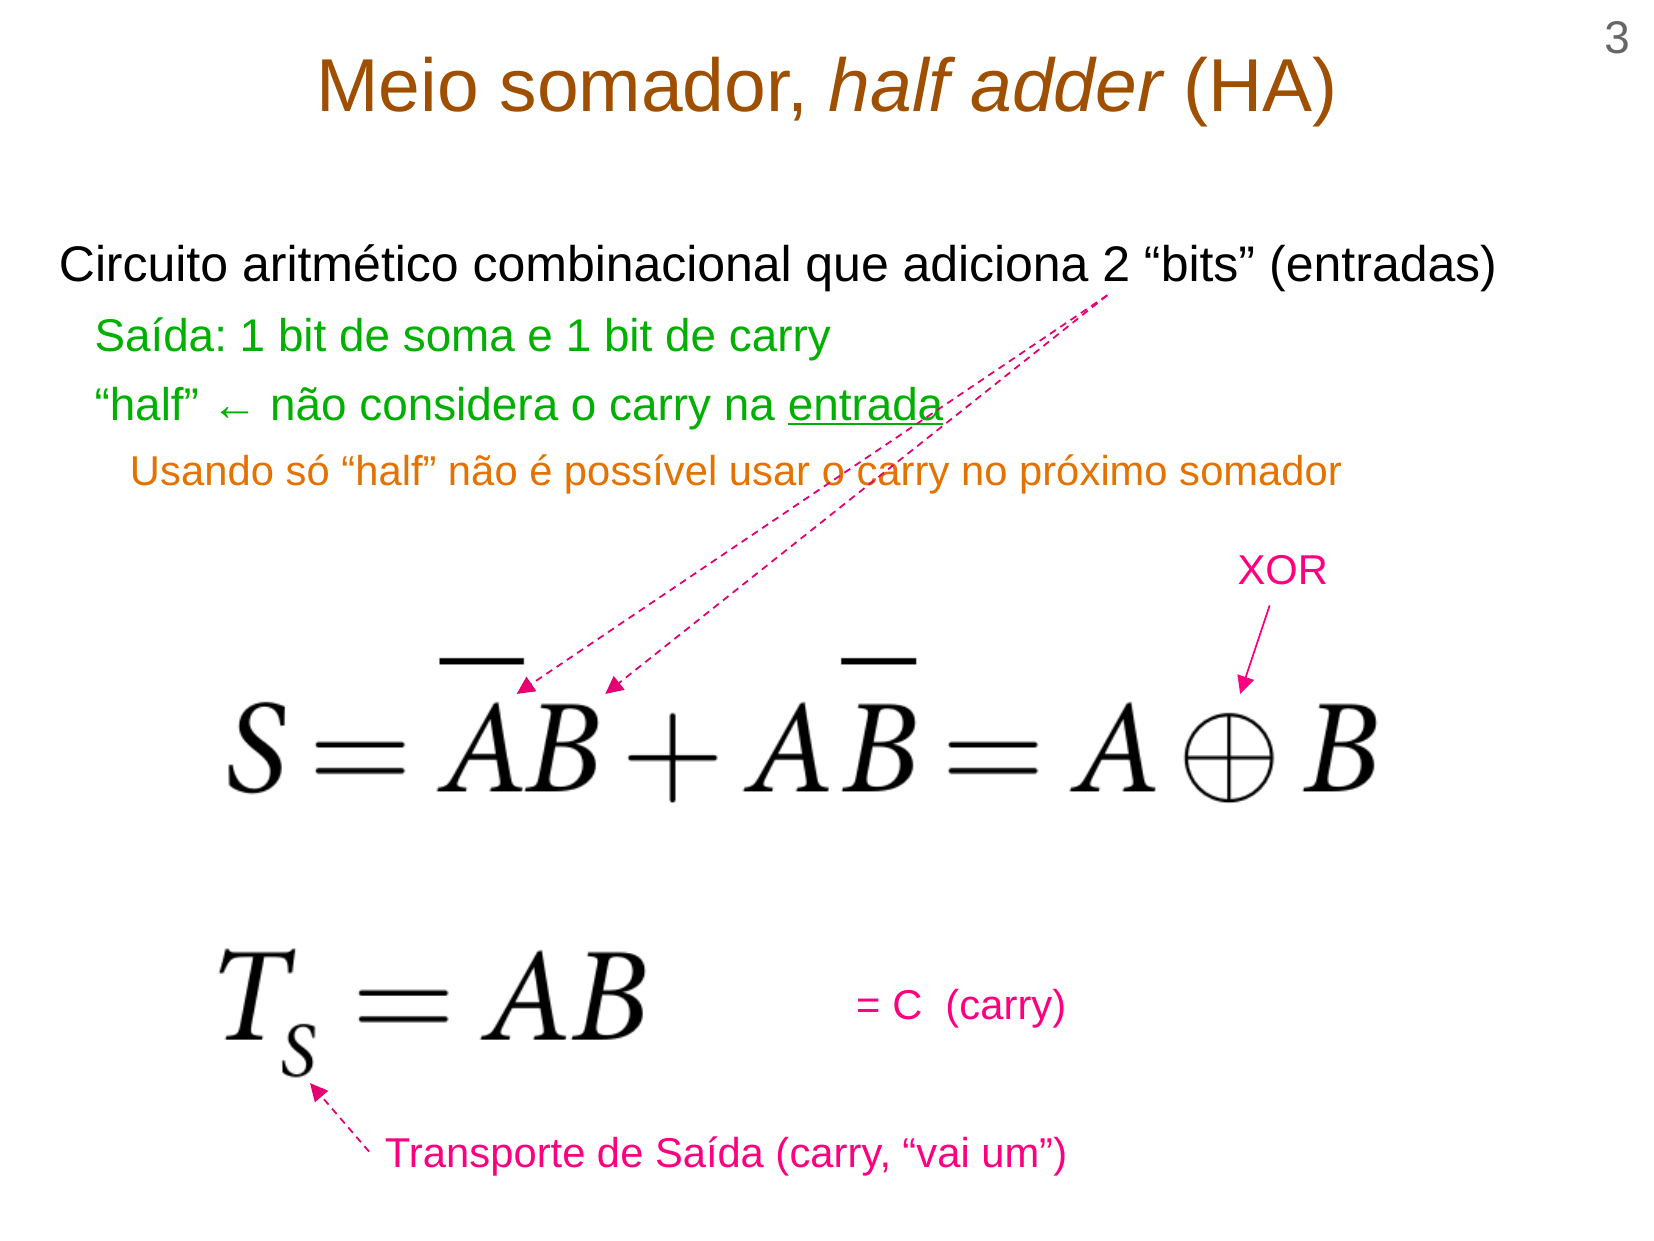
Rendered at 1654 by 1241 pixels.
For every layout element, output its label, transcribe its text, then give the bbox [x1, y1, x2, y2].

picture [221, 649, 1390, 813]
text_box = C (carry) [841, 974, 1082, 1036]
list Circuito aritmético combinacional que adiciona 2 “bits” (entradas) Saída: 1 bit de soma e 1 bit de carry “half” ← não considera o carry na entrada Usando só “half” não é possível usar o carry no próximo somador [59, 236, 1595, 1211]
text_box XOR [1222, 539, 1343, 612]
text_box Transporte de Saída (carry, “vai um”) [370, 1122, 1083, 1194]
title Meio somador, half adder (HA) [59, 29, 1595, 148]
picture [206, 930, 654, 1084]
